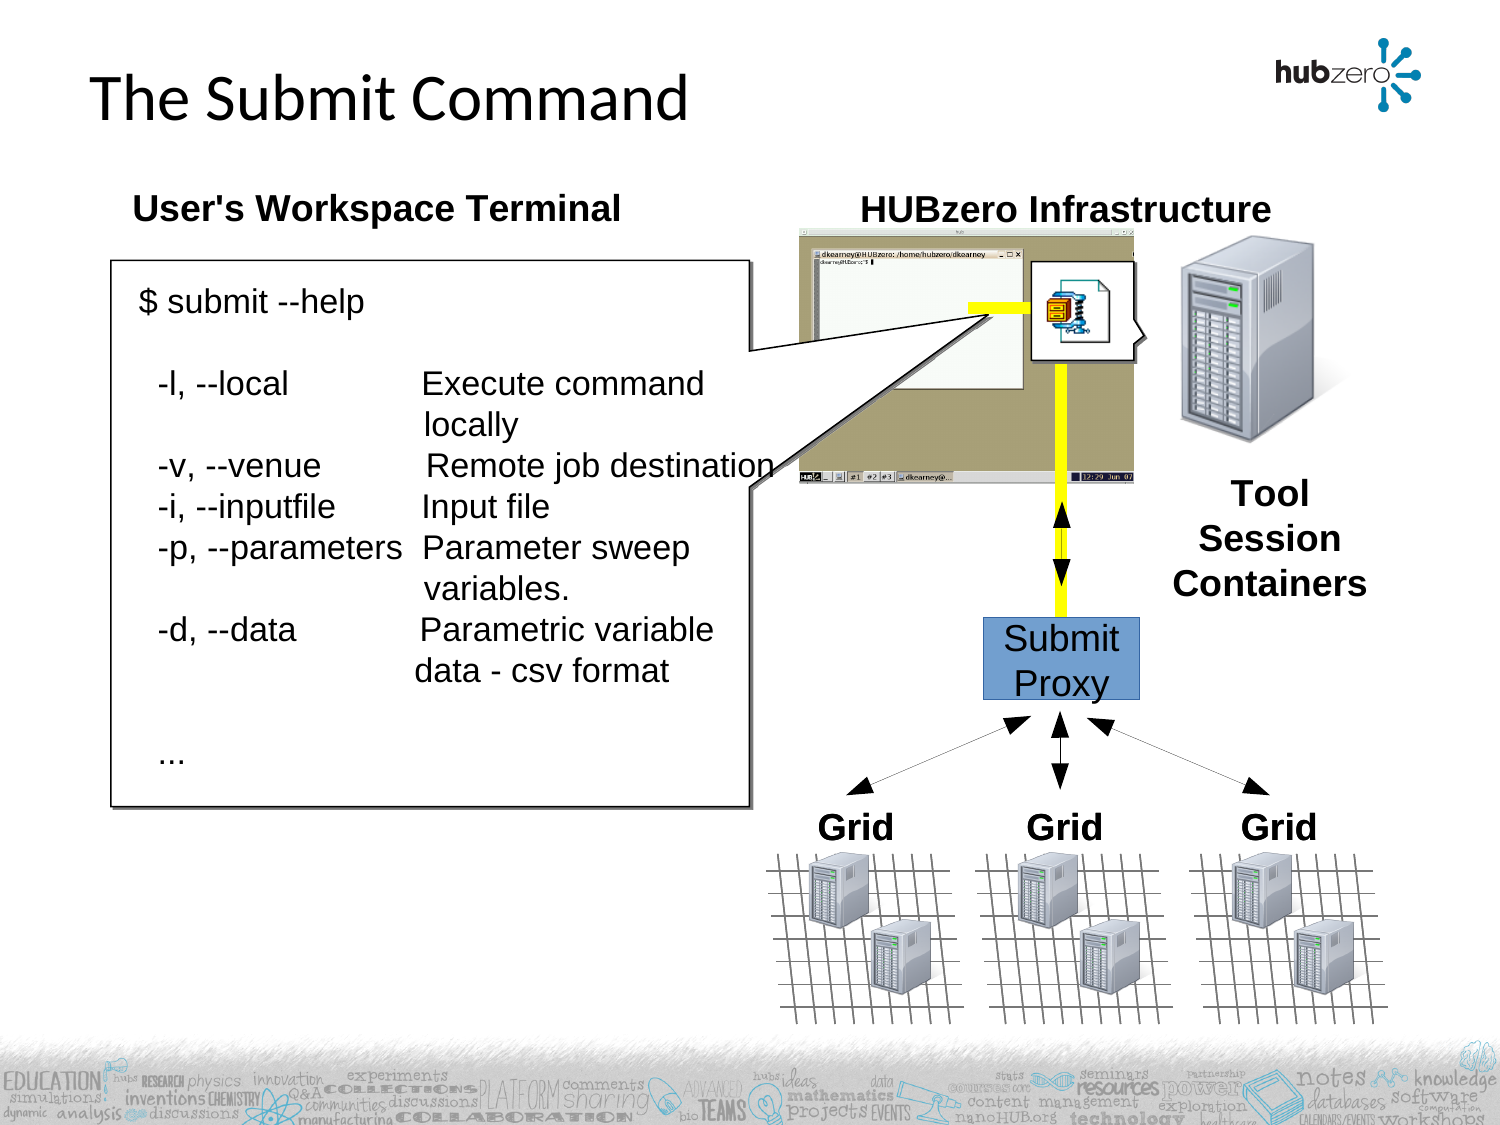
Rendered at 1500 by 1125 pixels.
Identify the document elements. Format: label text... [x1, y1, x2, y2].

picture [1220, 849, 1378, 998]
text_box Grid [802, 795, 910, 856]
picture [1067, 361, 1134, 484]
text_box Submit Proxy [983, 617, 1140, 700]
picture [797, 849, 955, 998]
picture [1156, 228, 1367, 451]
text_box [1031, 261, 1145, 361]
text_box Grid [1225, 795, 1333, 856]
picture [1006, 849, 1164, 998]
text_box [788, 314, 989, 460]
text_box Tool Session Containers [1157, 461, 1395, 612]
picture [1272, 35, 1424, 44]
title The Submit Command [75, 44, 1425, 144]
picture [799, 228, 1134, 343]
text_box HUBzero Infrastructure [845, 177, 1288, 238]
picture [0, 1034, 1500, 1125]
picture [799, 314, 1055, 484]
text_box Grid [1011, 795, 1119, 856]
picture [1039, 272, 1117, 351]
text_box User's Workspace Terminal [117, 176, 634, 237]
text_box $ submit --help -l, --local Execute command locally -v, --venue Remote job destination -i, --inputfile Input file -p, --parameters Parameter sweep variables. -d, --data Parametric variable data - csv format ... [124, 272, 788, 779]
text_box [110, 260, 750, 807]
